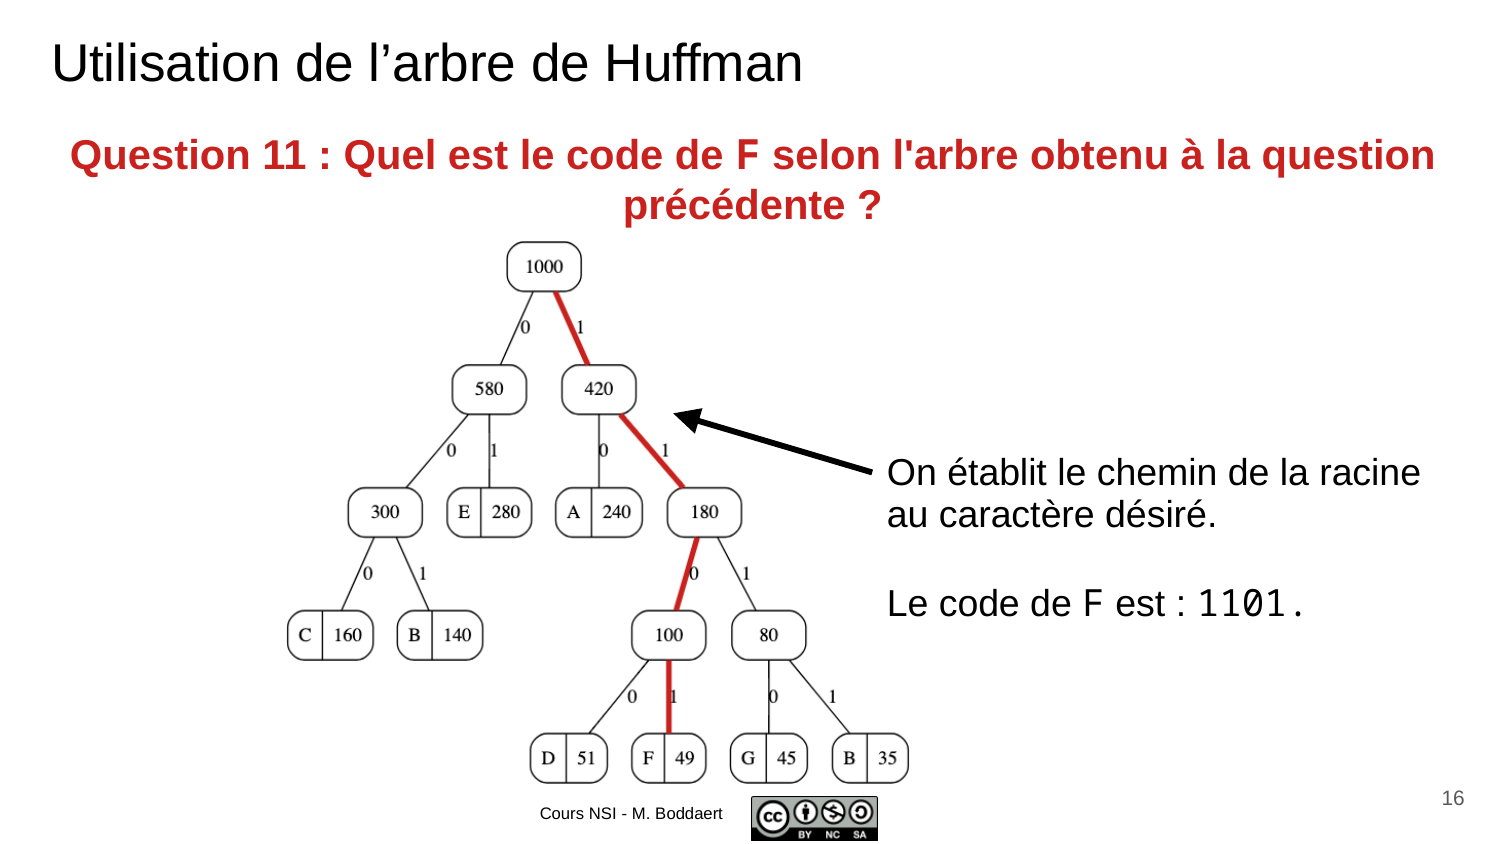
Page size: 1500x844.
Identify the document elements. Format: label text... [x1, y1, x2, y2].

picture [282, 236, 914, 789]
title Utilisation de l’arbre de Huffman [51, 13, 1449, 108]
picture [751, 796, 878, 841]
text_box Question 11 : Quel est le code de F selon l'arbre obtenu à la question précédente ? [29, 120, 1477, 237]
slide_number <numéro> [1389, 764, 1480, 830]
text_box On établit le chemin de la racine au caractère désiré. Le code de F est : 1101. [872, 443, 1477, 634]
